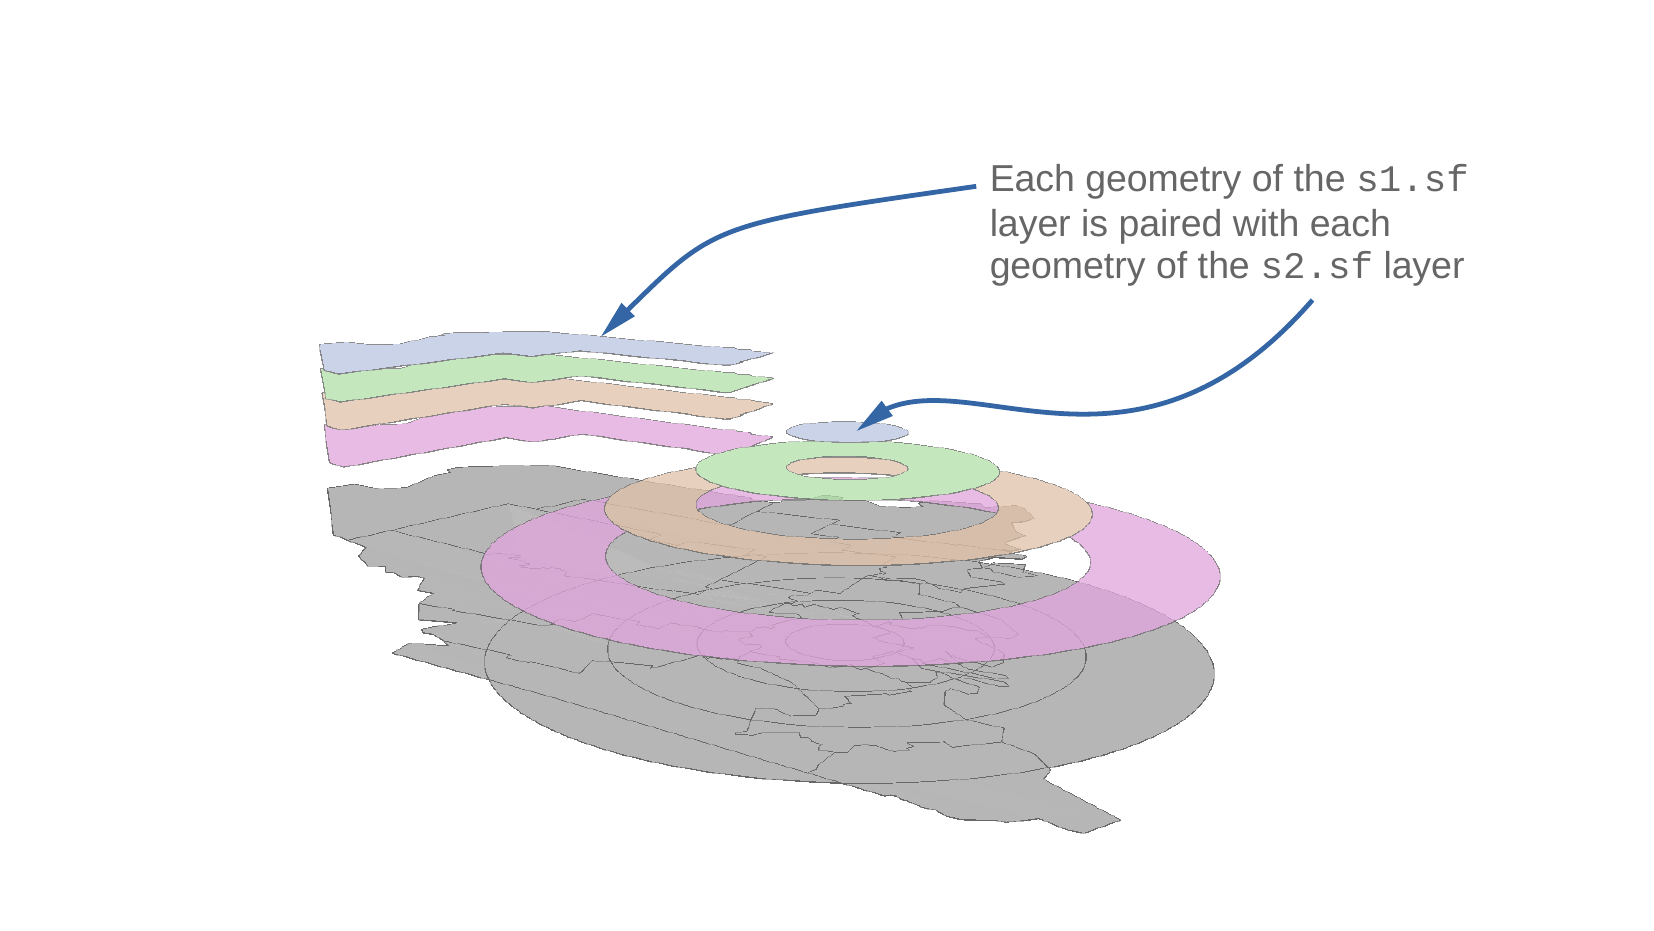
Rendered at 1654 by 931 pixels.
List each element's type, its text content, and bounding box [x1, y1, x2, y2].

text_box Each geometry of the s1.sf layer is paired with each geometry of the s2.sf layer [975, 150, 1538, 375]
picture [296, 299, 1238, 858]
